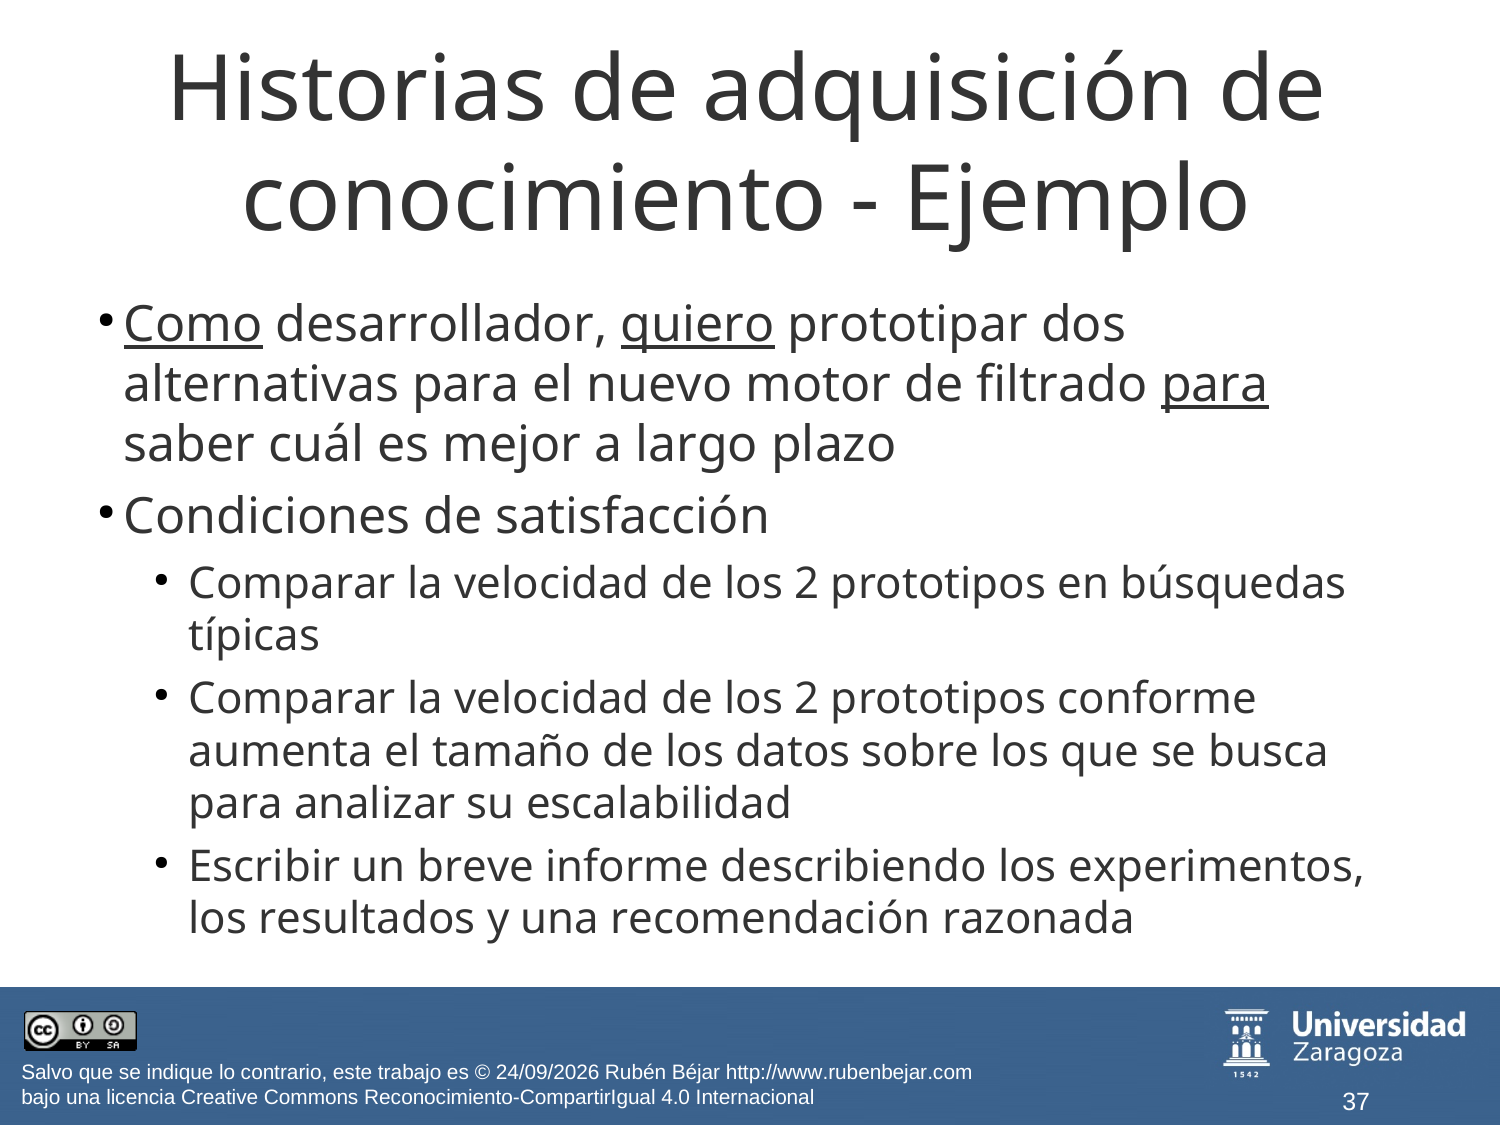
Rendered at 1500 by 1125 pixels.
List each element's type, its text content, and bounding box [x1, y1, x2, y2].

picture [0, 987, 1500, 1125]
list Como desarrollador, quiero prototipar dos alternativas para el nuevo motor de filtrado para saber cuál es mejor a largo plazo Condiciones de satisfacción Comparar la velocidad de los 2 prototipos en búsquedas típicas Comparar la velocidad de los 2 prototipos conforme aumenta el tamaño de los datos sobre los que se busca para analizar su escalabilidad Escribir un breve informe describiendo los experimentos, los resultados y una recomendación razonada [82, 283, 1418, 957]
title Historias de adquisición de conocimiento - Ejemplo [74, 21, 1420, 257]
